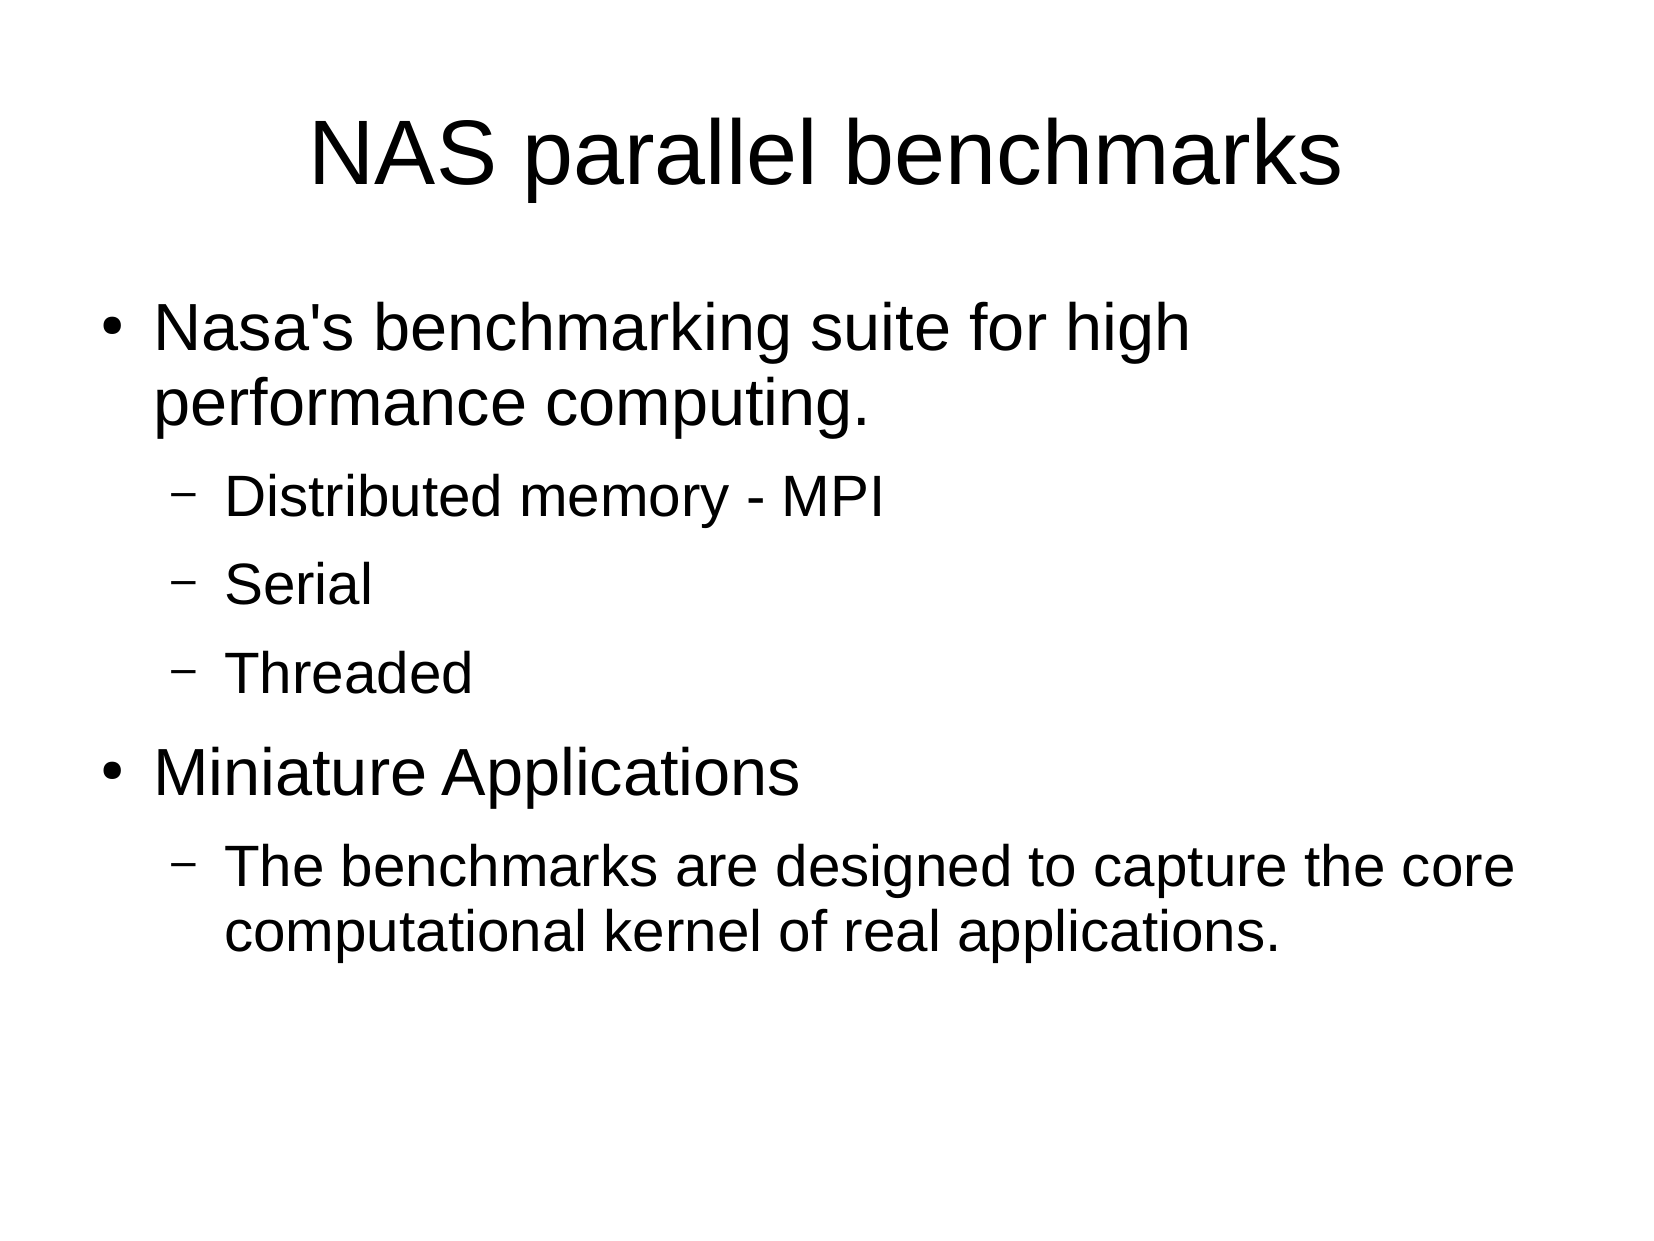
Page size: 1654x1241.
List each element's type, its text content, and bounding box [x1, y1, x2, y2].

title NAS parallel benchmarks [82, 49, 1571, 257]
list Nasa's benchmarking suite for high performance computing. Distributed memory - MPI Serial Threaded Miniature Applications The benchmarks are designed to capture the core computational kernel of real applications. [82, 290, 1571, 1010]
